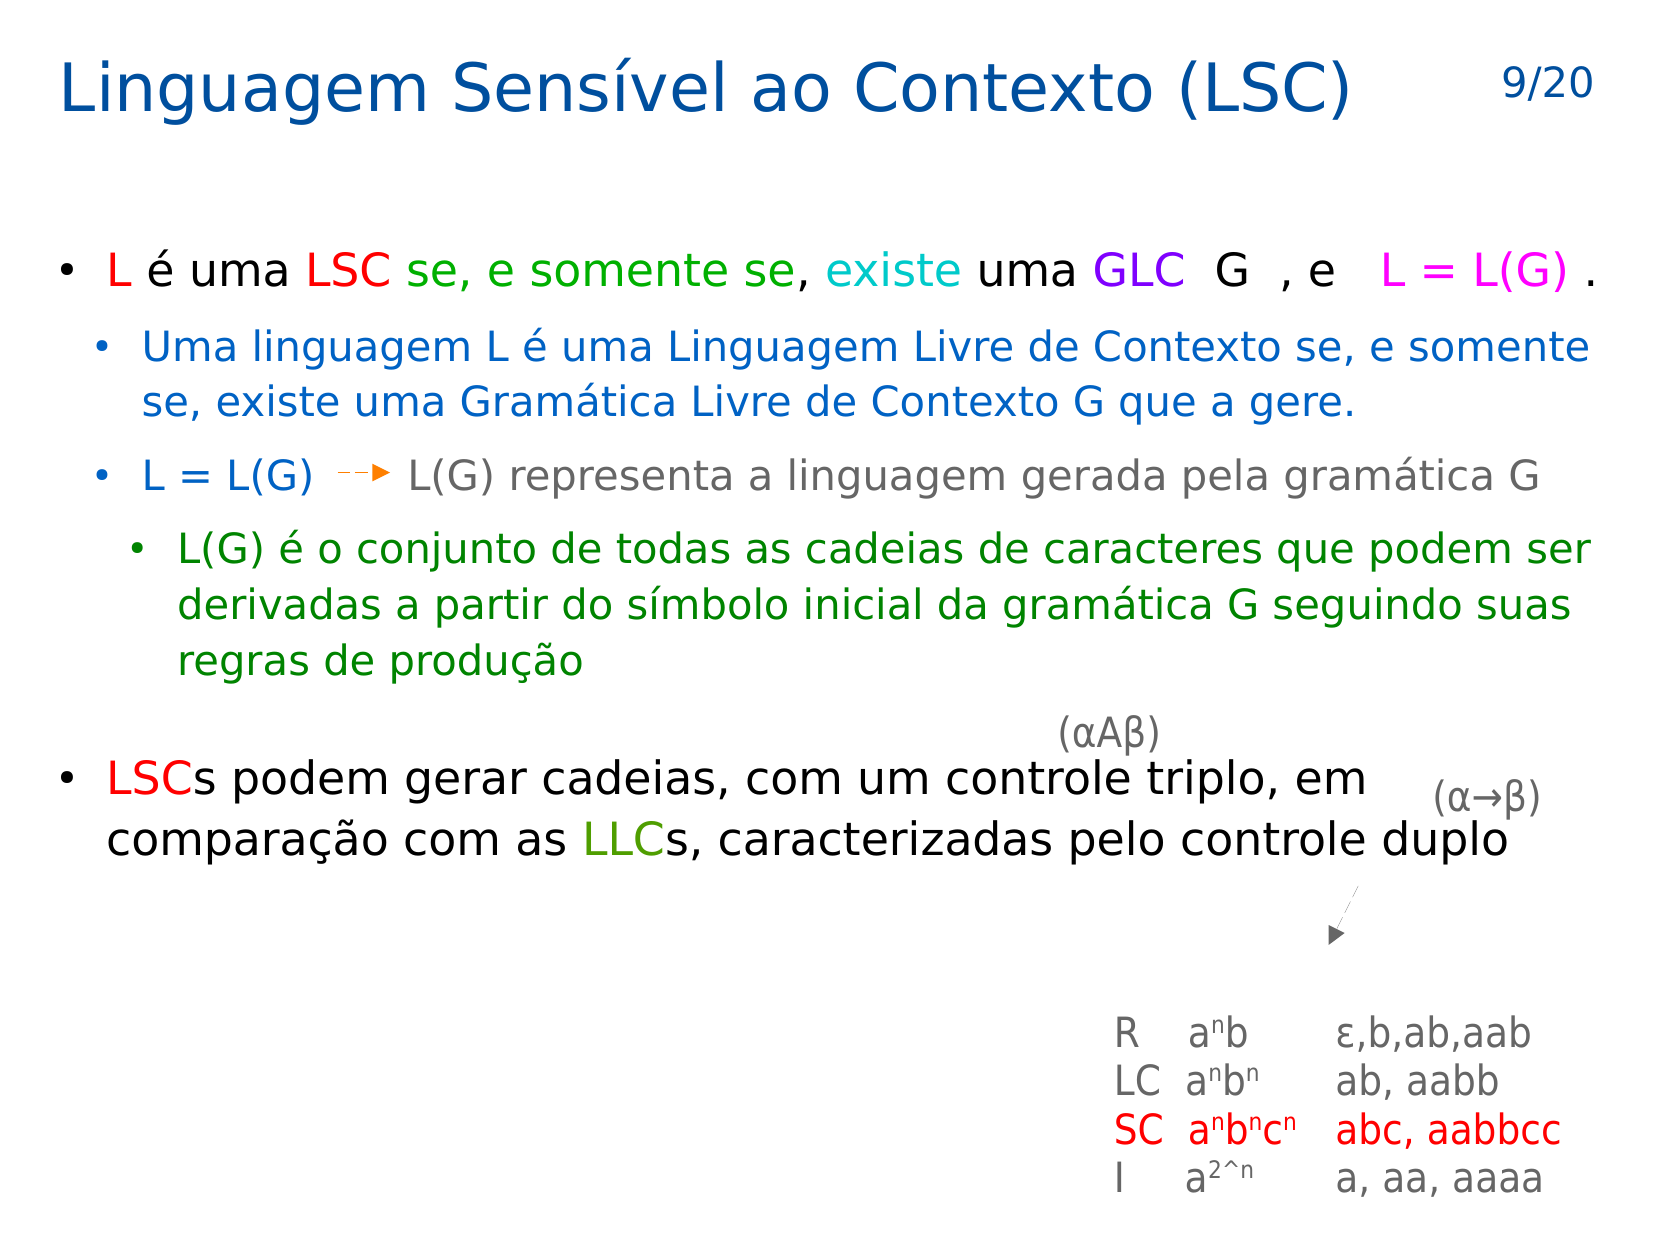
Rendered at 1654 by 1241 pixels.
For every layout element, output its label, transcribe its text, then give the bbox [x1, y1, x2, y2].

list L é uma LSC se, e somente se, existe uma GLC G , e L = L(G) . Uma linguagem L é uma Linguagem Livre de Contexto se, e somente se, existe uma Gramática Livre de Contexto G que a gere. L = L(G) L(G) representa a linguagem gerada pela gramática G L(G) é o conjunto de todas as cadeias de caracteres que podem ser derivadas a partir do símbolo inicial da gramática G seguindo suas regras de produção LSCs podem gerar cadeias, com um controle triplo, em comparação com as LLCs, caracterizadas pelo controle duplo [59, 236, 1606, 1211]
text_box R anb ε,b,ab,aab LC anbn ab, aabb SC anbncn abc, aabbcc I a2^n a, aa, aaaa [1099, 1000, 1615, 1211]
text_box (αAβ) [1042, 701, 1268, 766]
title Linguagem Sensível ao Contexto (LSC) [59, 29, 1625, 148]
text_box (α→β) [1417, 765, 1583, 829]
